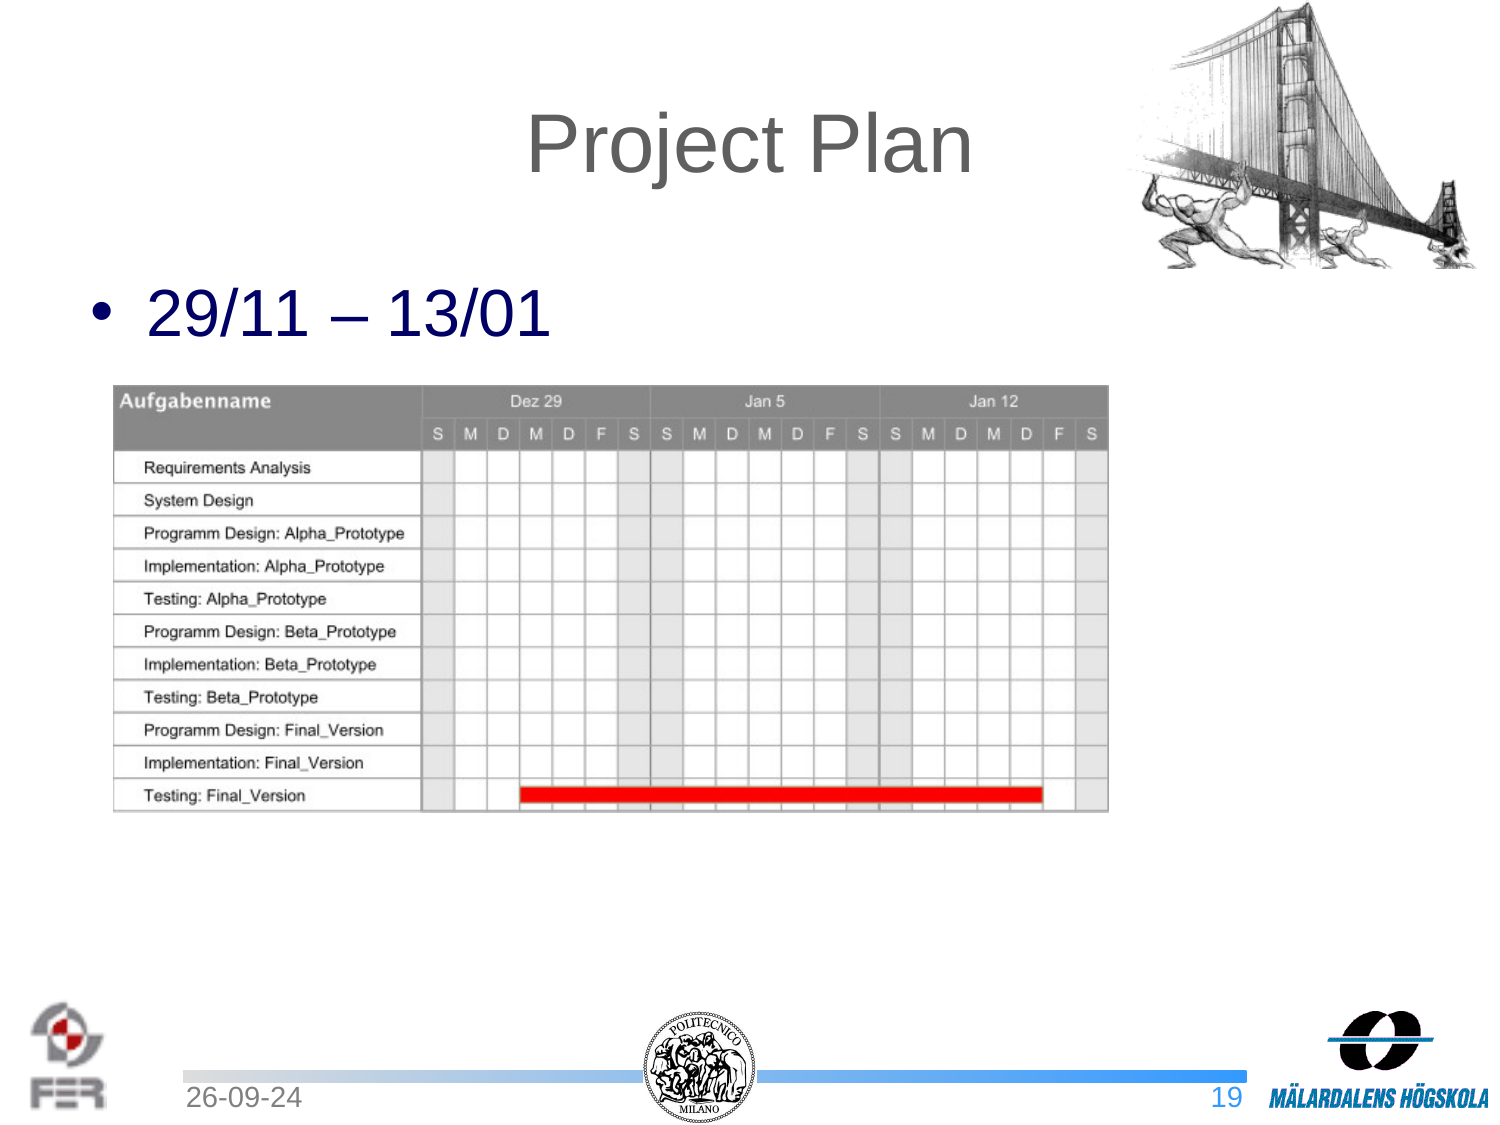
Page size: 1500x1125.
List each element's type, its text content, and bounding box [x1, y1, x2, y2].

list 29/11 – 13/01 [75, 262, 1426, 1006]
picture [29, 987, 107, 1125]
title Project Plan [75, 45, 1122, 233]
picture [1454, 1091, 1459, 1108]
picture [1269, 1011, 1488, 1108]
picture [1435, 1096, 1441, 1104]
text_box 13-10-23 [171, 1070, 396, 1114]
picture [1368, 1093, 1374, 1104]
text_box <numero> [1186, 1070, 1258, 1114]
picture [113, 385, 1109, 813]
picture [1122, 0, 1477, 269]
picture [643, 1011, 757, 1123]
